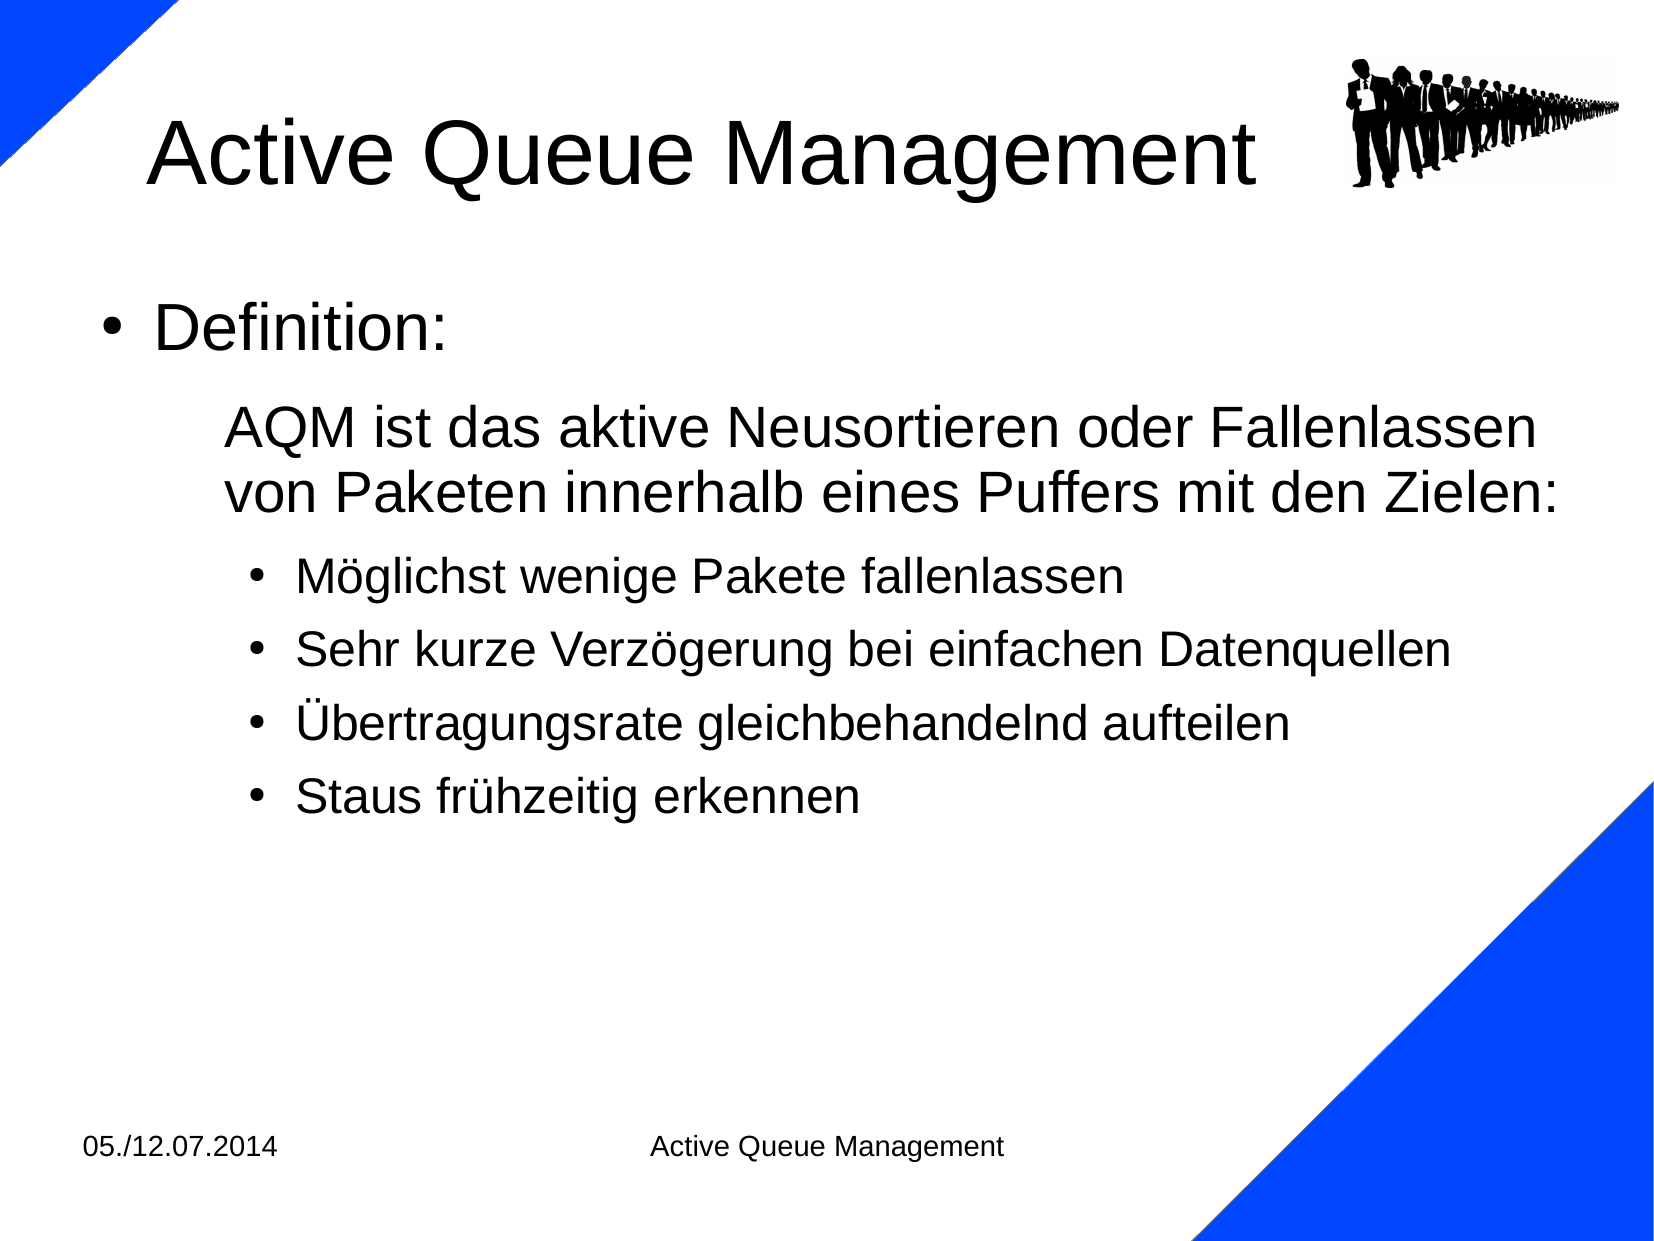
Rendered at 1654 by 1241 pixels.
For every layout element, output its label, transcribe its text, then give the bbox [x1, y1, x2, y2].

list Definition: AQM ist das aktive Neusortieren oder Fallenlassen von Paketen innerhalb eines Puffers mit den Zielen: Möglichst wenige Pakete fallenlassen Sehr kurze Verzögerung bei einfachen Datenquellen Übertragungsrate gleichbehandelnd aufteilen Staus frühzeitig erkennen [82, 290, 1571, 1010]
title Active Queue Management [82, 49, 1323, 257]
picture [1346, 59, 1619, 188]
